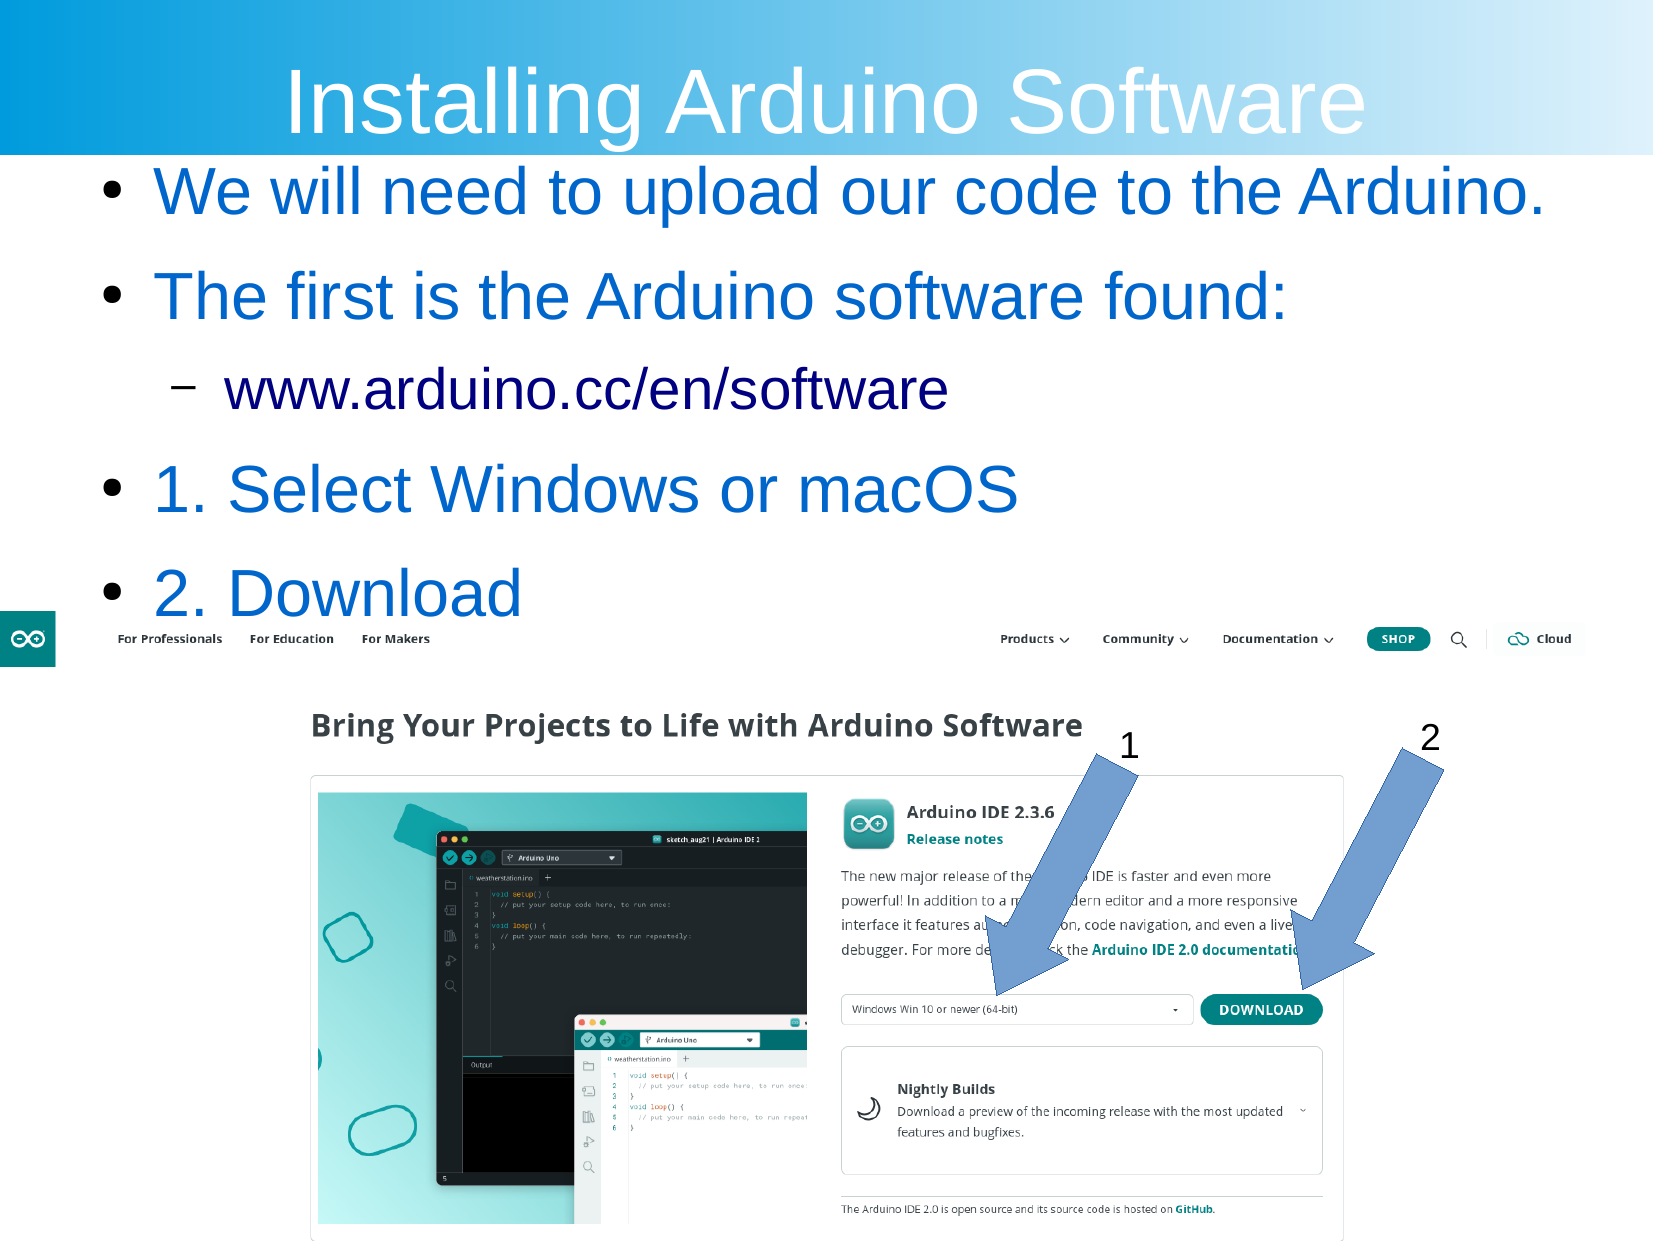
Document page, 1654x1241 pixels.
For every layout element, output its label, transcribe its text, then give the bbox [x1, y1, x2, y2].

text_box 2 [1405, 708, 1477, 766]
text_box [985, 753, 1139, 996]
title Installing Arduino Software [82, 49, 1571, 154]
picture [0, 611, 1654, 1241]
text_box 1 [1104, 716, 1188, 774]
list We will need to upload our code to the Arduino. The first is the Arduino software found: www.arduino.cc/en/software 1. Select Windows or macOS 2. Download [82, 154, 1571, 874]
text_box [1290, 747, 1444, 990]
